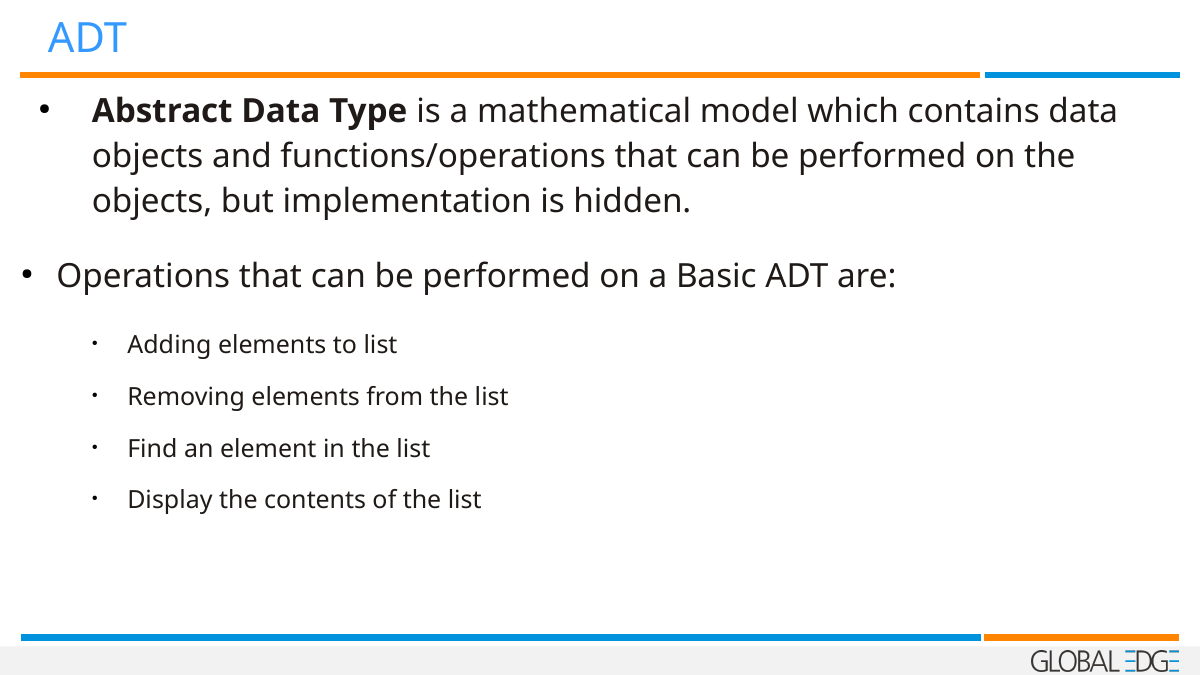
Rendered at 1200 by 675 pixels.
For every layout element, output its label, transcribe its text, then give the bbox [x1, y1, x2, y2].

title ADT [12, 9, 1088, 63]
picture [1031, 650, 1179, 672]
list Abstract Data Type is a mathematical model which contains data objects and functions/operations that can be performed on the objects, but implementation is hidden. Operations that can be performed on a Basic ADT are: Adding elements to list Removing elements from the list Find an element in the list Display the contents of the list [21, 86, 1170, 615]
